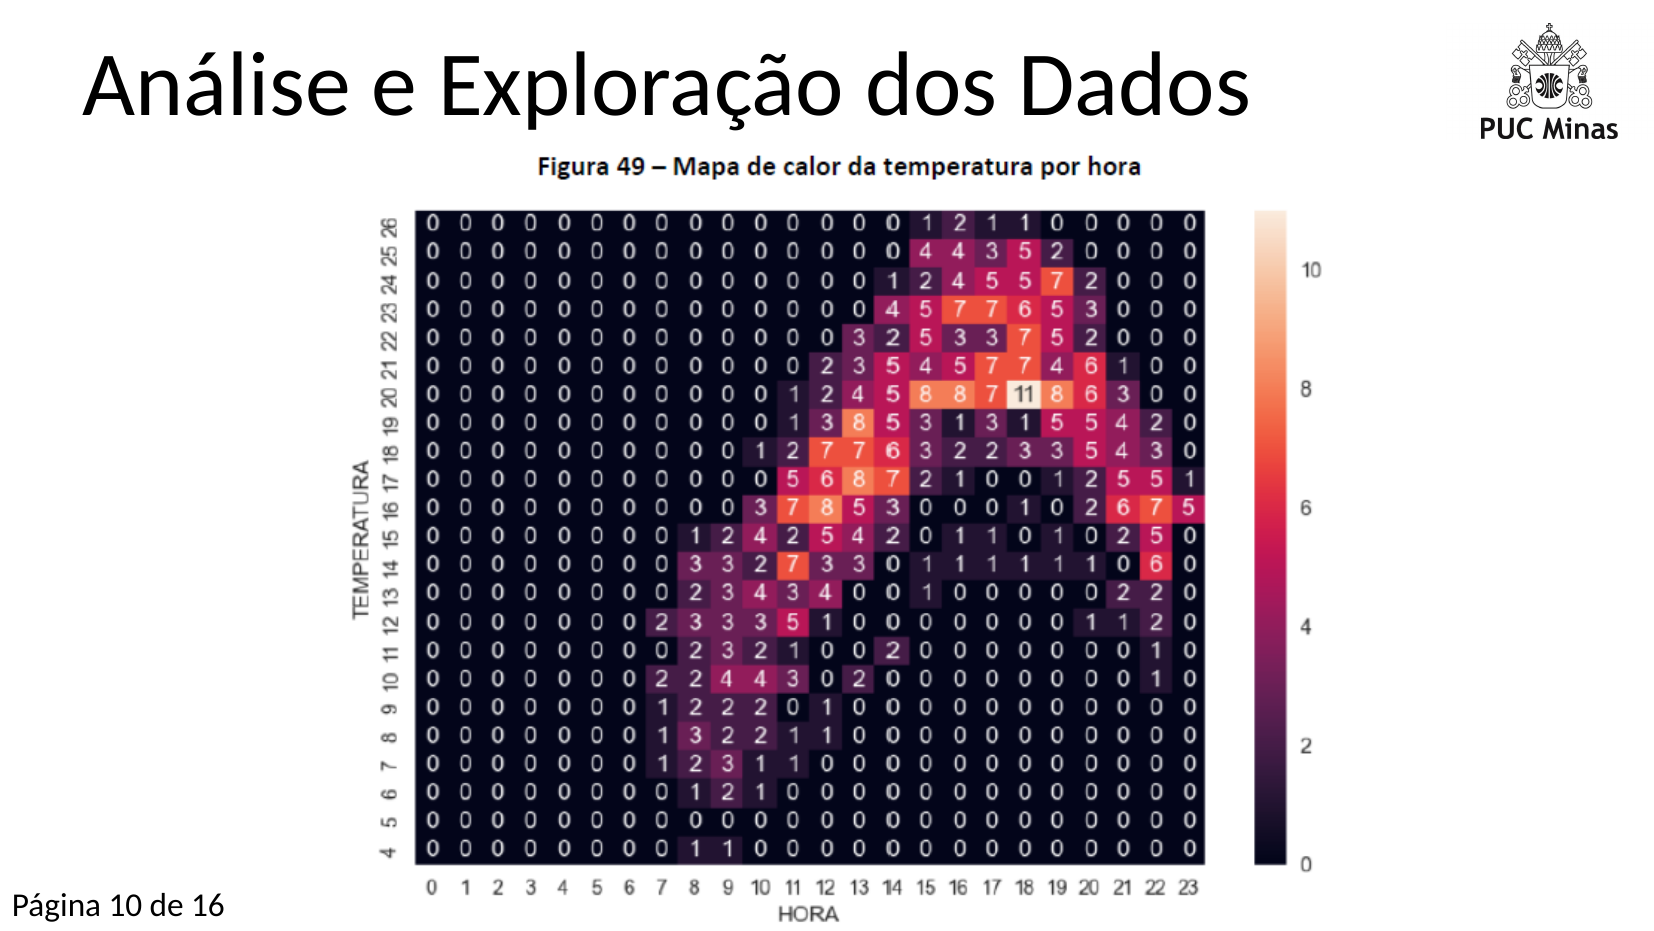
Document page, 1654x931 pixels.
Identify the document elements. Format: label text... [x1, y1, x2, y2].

title Análise e Exploração dos Dados [82, 37, 1571, 148]
picture [1446, 23, 1654, 140]
picture [333, 147, 1338, 931]
text_box Página 10 de 16 [0, 891, 266, 931]
